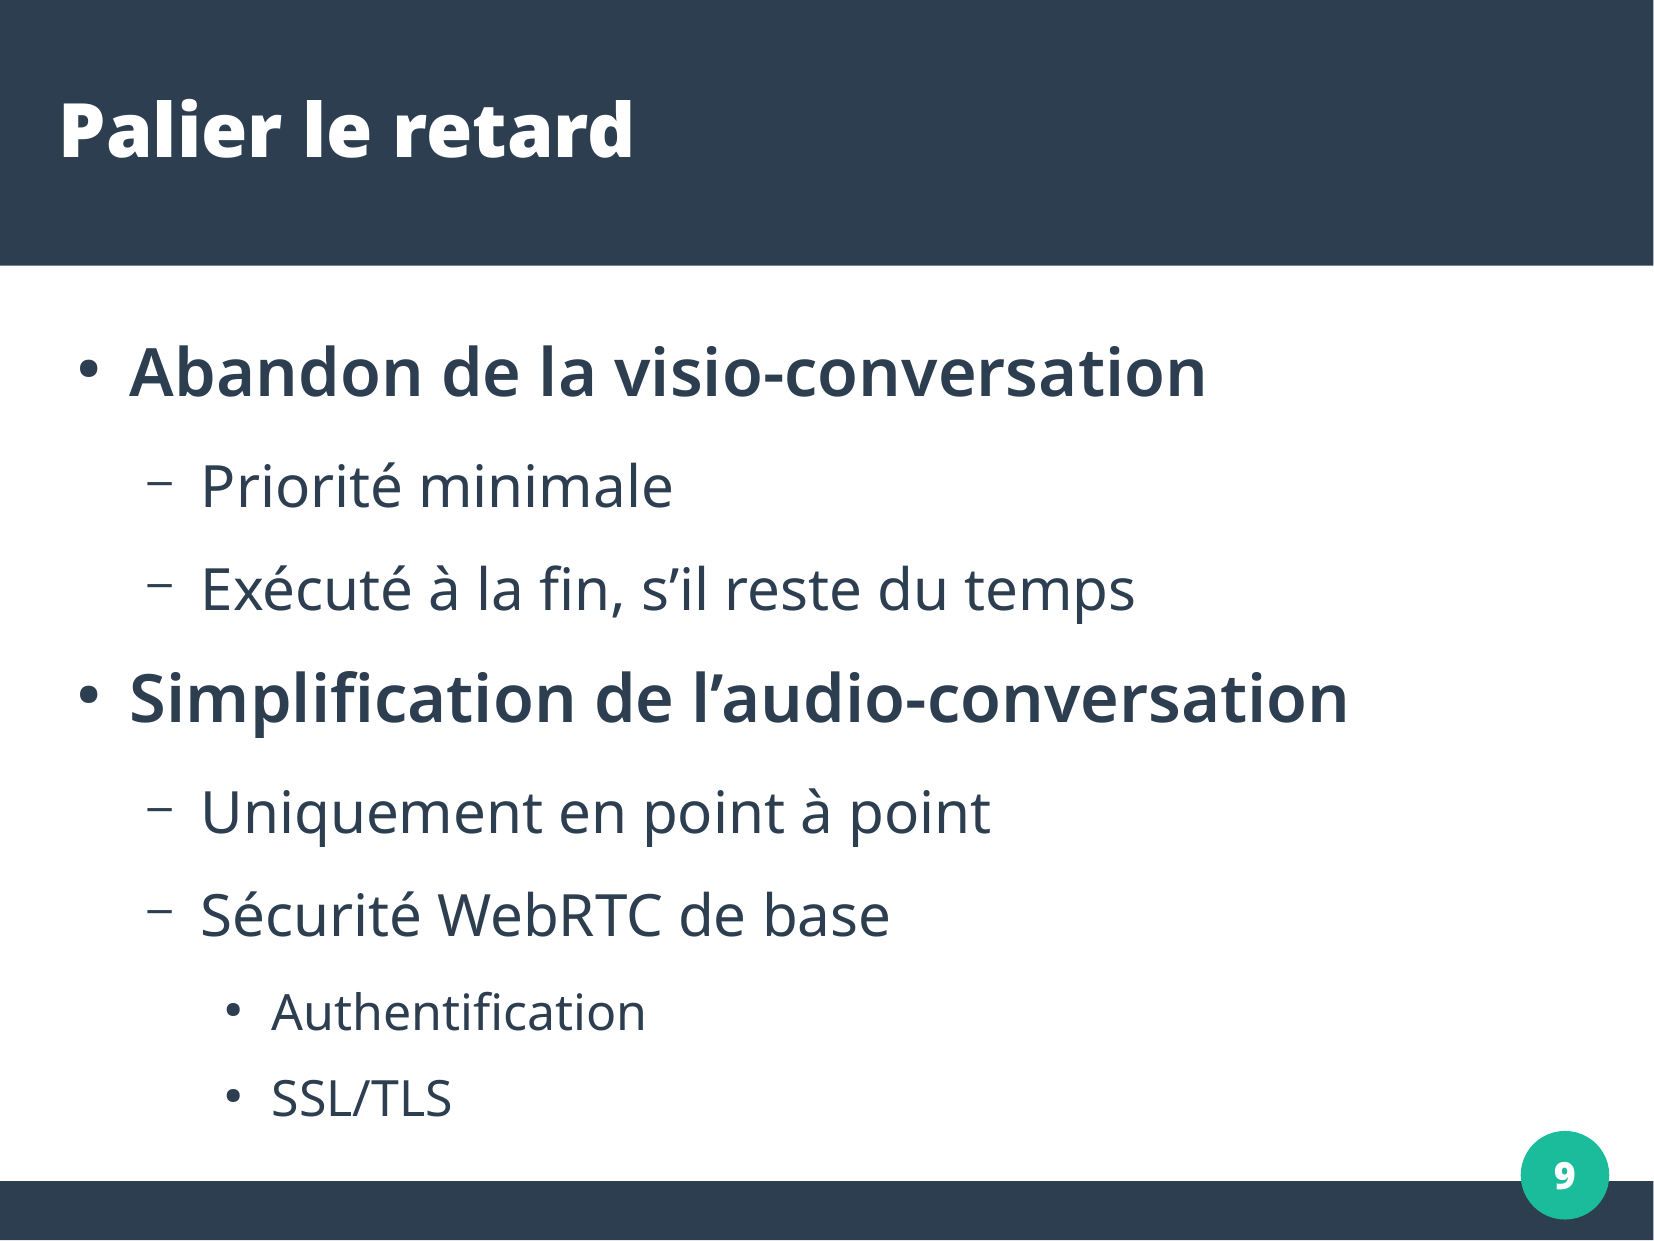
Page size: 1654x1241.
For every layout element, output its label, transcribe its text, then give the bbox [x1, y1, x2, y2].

list Abandon de la visio-conversation Priorité minimale Exécuté à la fin, s’il reste du temps Simplification de l’audio-conversation Uniquement en point à point Sécurité WebRTC de base Authentification SSL/TLS [59, 324, 1595, 1152]
title Palier le retard [59, 49, 1595, 207]
